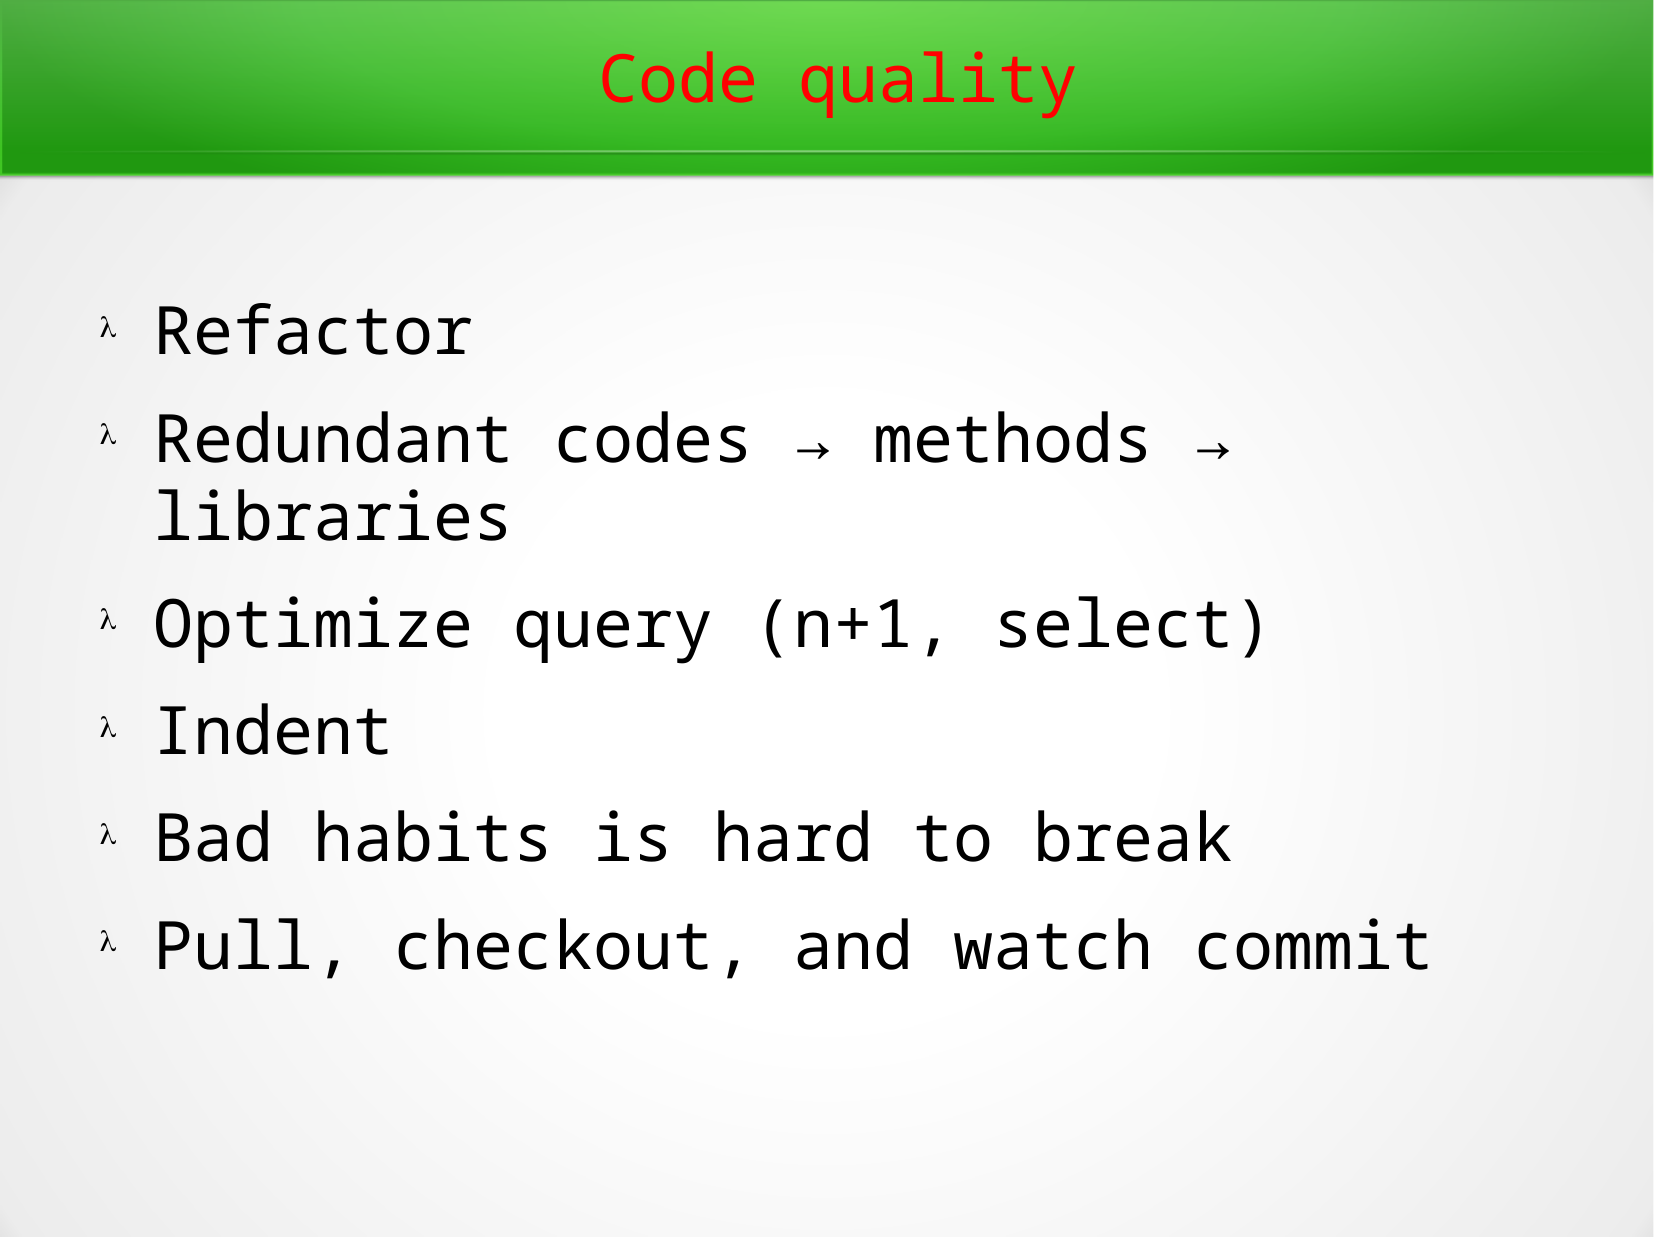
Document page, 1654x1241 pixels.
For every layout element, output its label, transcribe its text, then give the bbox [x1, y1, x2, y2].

title Code quality [94, 10, 1583, 147]
list Refactor Redundant codes → methods → libraries Optimize query (n+1, select) Indent Bad habits is hard to break Pull, checkout, and watch commit [82, 290, 1571, 1109]
picture [0, 0, 1654, 1237]
